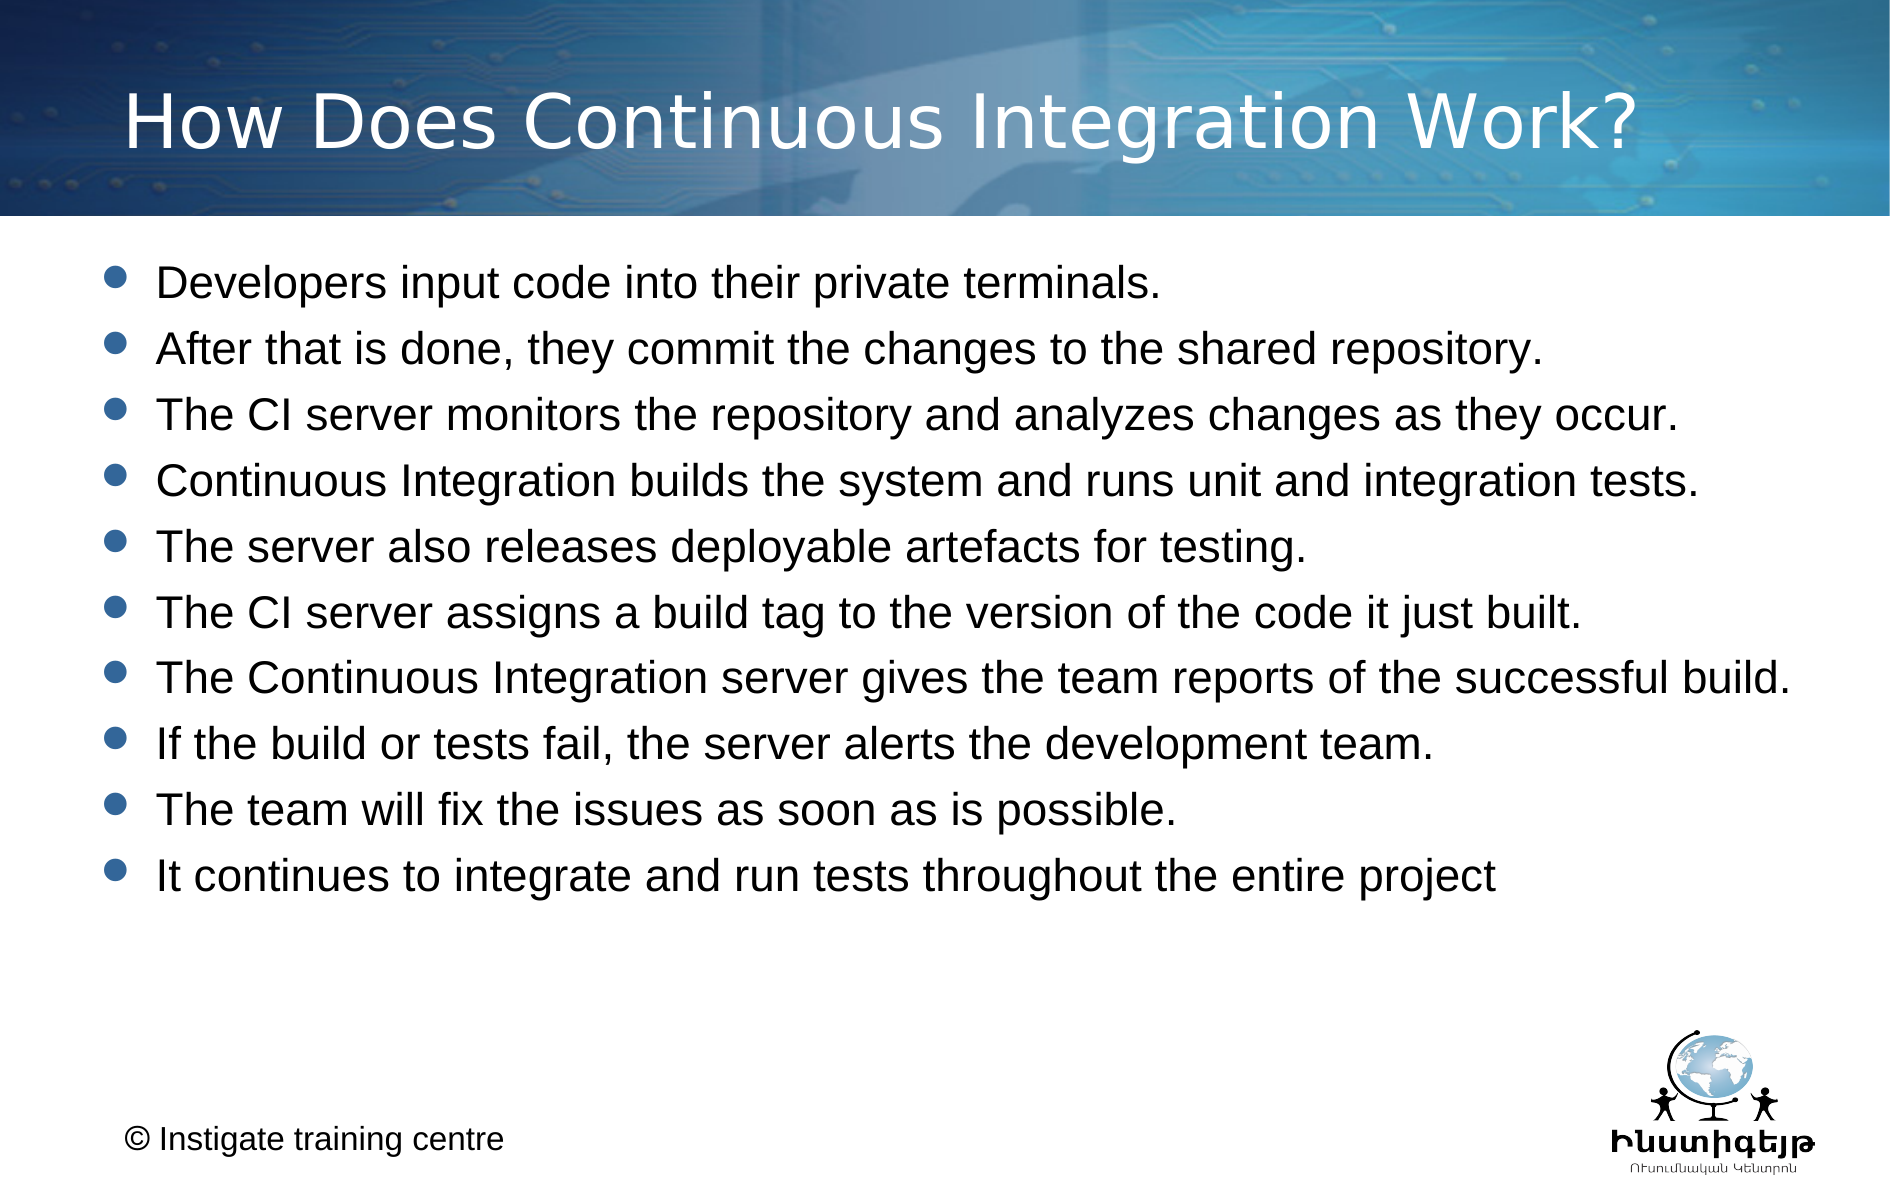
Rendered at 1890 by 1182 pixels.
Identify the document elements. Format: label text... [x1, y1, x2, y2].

title How Does Continuous Integration Work? [94, 47, 1793, 51]
list Developers input code into their private terminals. After that is done, they commit the changes to the shared repository. The CI server monitors the repository and analyzes changes as they occur. Continuous Integration builds the system and runs unit and integration tests. The server also releases deployable artefacts for testing. The CI server assigns a build tag to the version of the code it just built. The Continuous Integration server gives the team reports of the successful build. If the build or tests fail, the server alerts the development team. The team will fix the issues as soon as is possible. It continues to integrate and run tests throughout the entire project [100, 262, 1801, 288]
picture [0, 0, 1890, 216]
picture [1612, 1030, 1815, 1175]
